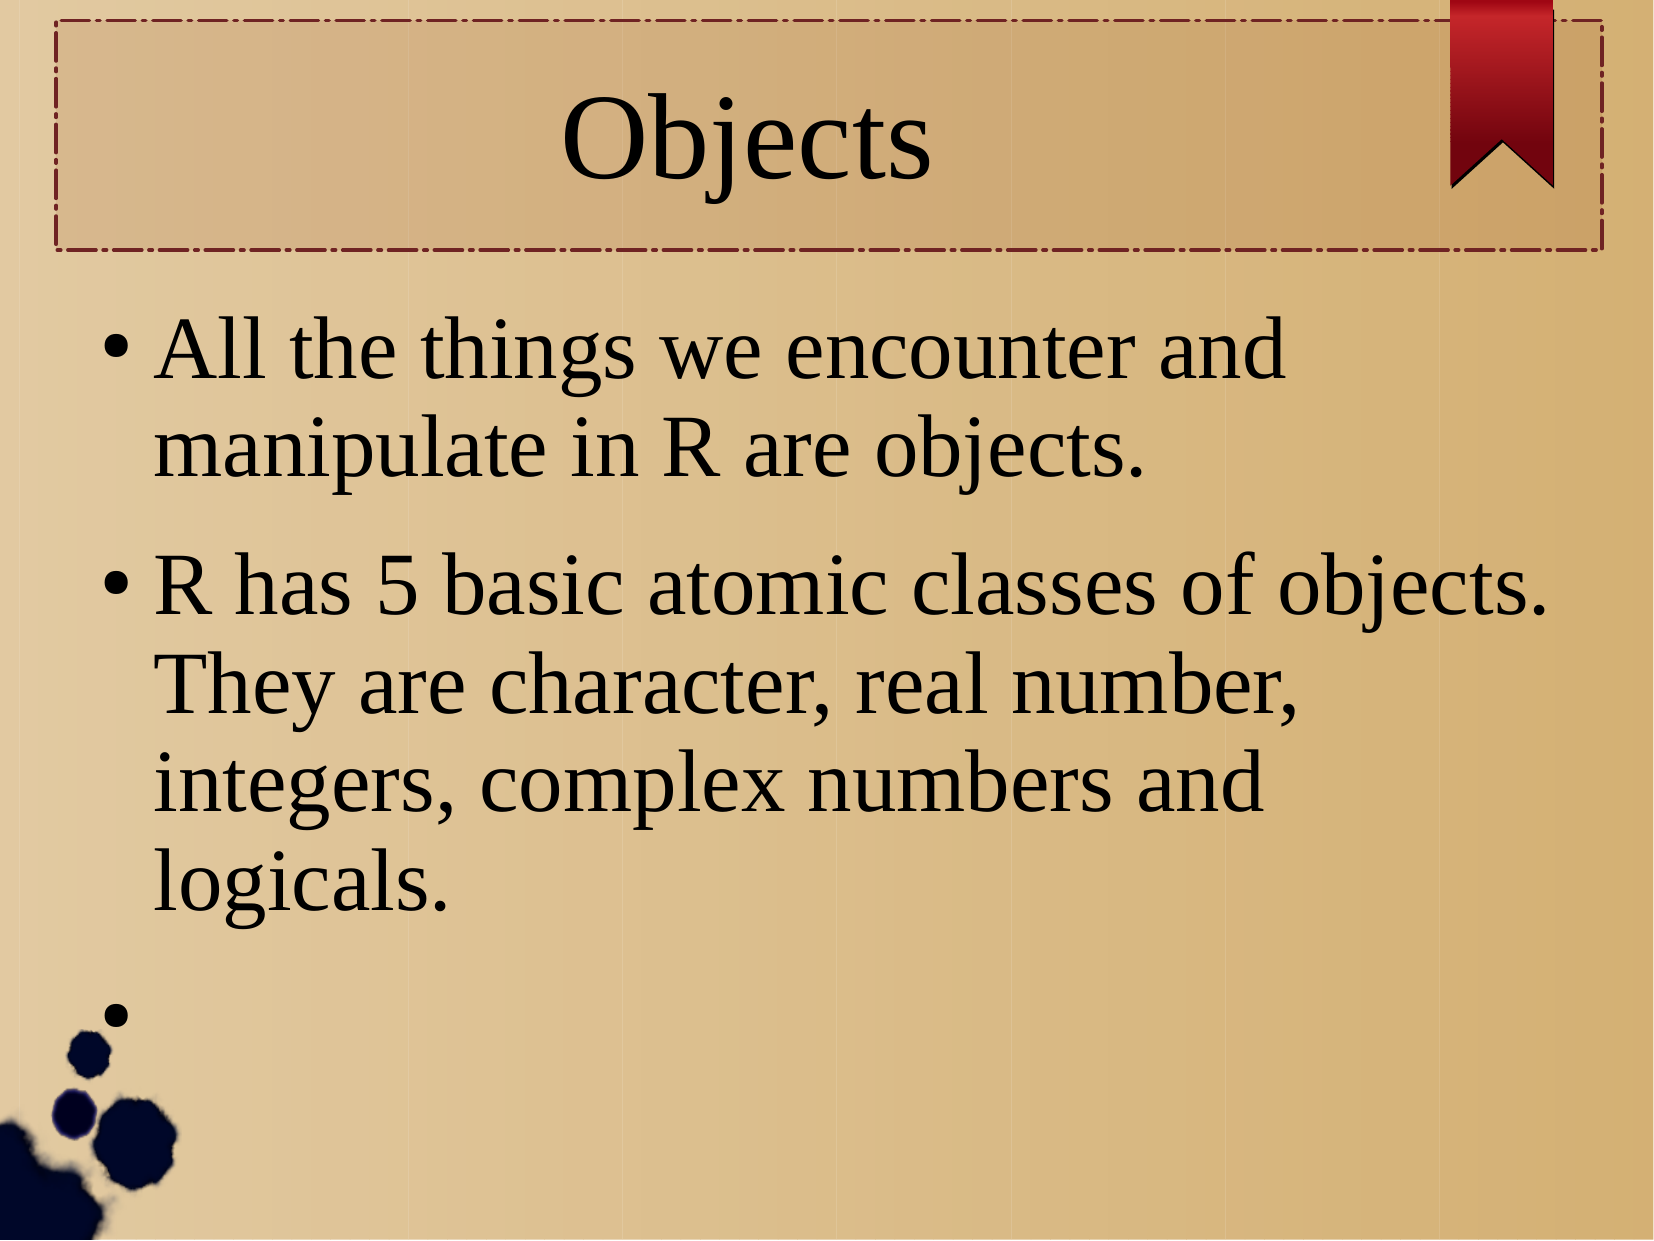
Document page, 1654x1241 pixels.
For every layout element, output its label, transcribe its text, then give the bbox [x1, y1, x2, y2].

list All the things we encounter and manipulate in R are objects. R has 5 basic atomic classes of objects. They are character, real number, integers, complex numbers and logicals. [82, 299, 1571, 1019]
title Objects [82, 47, 1412, 229]
